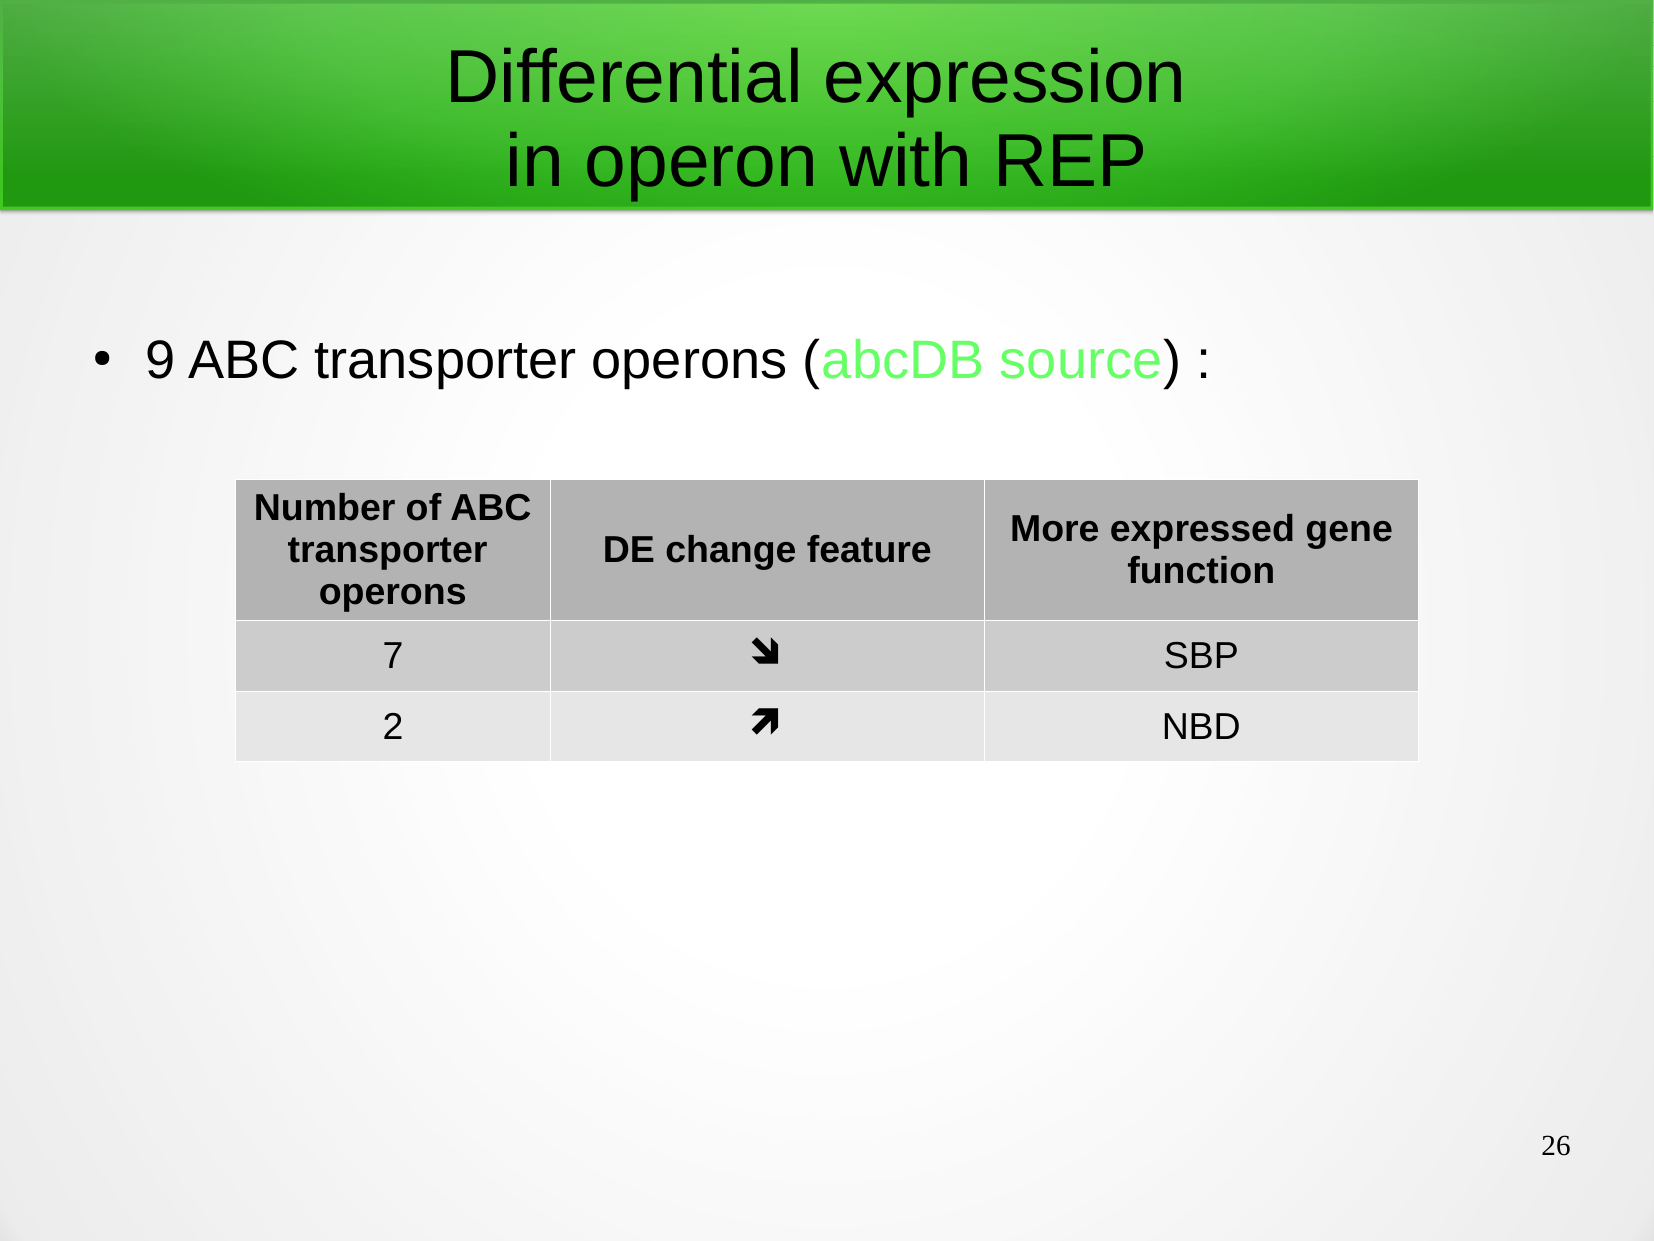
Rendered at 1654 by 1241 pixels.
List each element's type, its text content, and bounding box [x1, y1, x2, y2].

table_header Number of ABC transporter operons [236, 480, 550, 620]
table_cell  [551, 621, 984, 691]
list 9 ABC transporter operons (abcDB source) : [75, 240, 1564, 1201]
table_header DE change feature [551, 480, 984, 620]
table_cell  [551, 692, 984, 761]
title Differential expression in operon with REP [82, 34, 1571, 203]
table_cell 7 [236, 621, 550, 691]
table_cell SBP [985, 621, 1418, 691]
table_header More expressed gene function [985, 480, 1418, 620]
table_cell 2 [236, 692, 550, 761]
table_cell NBD [985, 692, 1418, 761]
